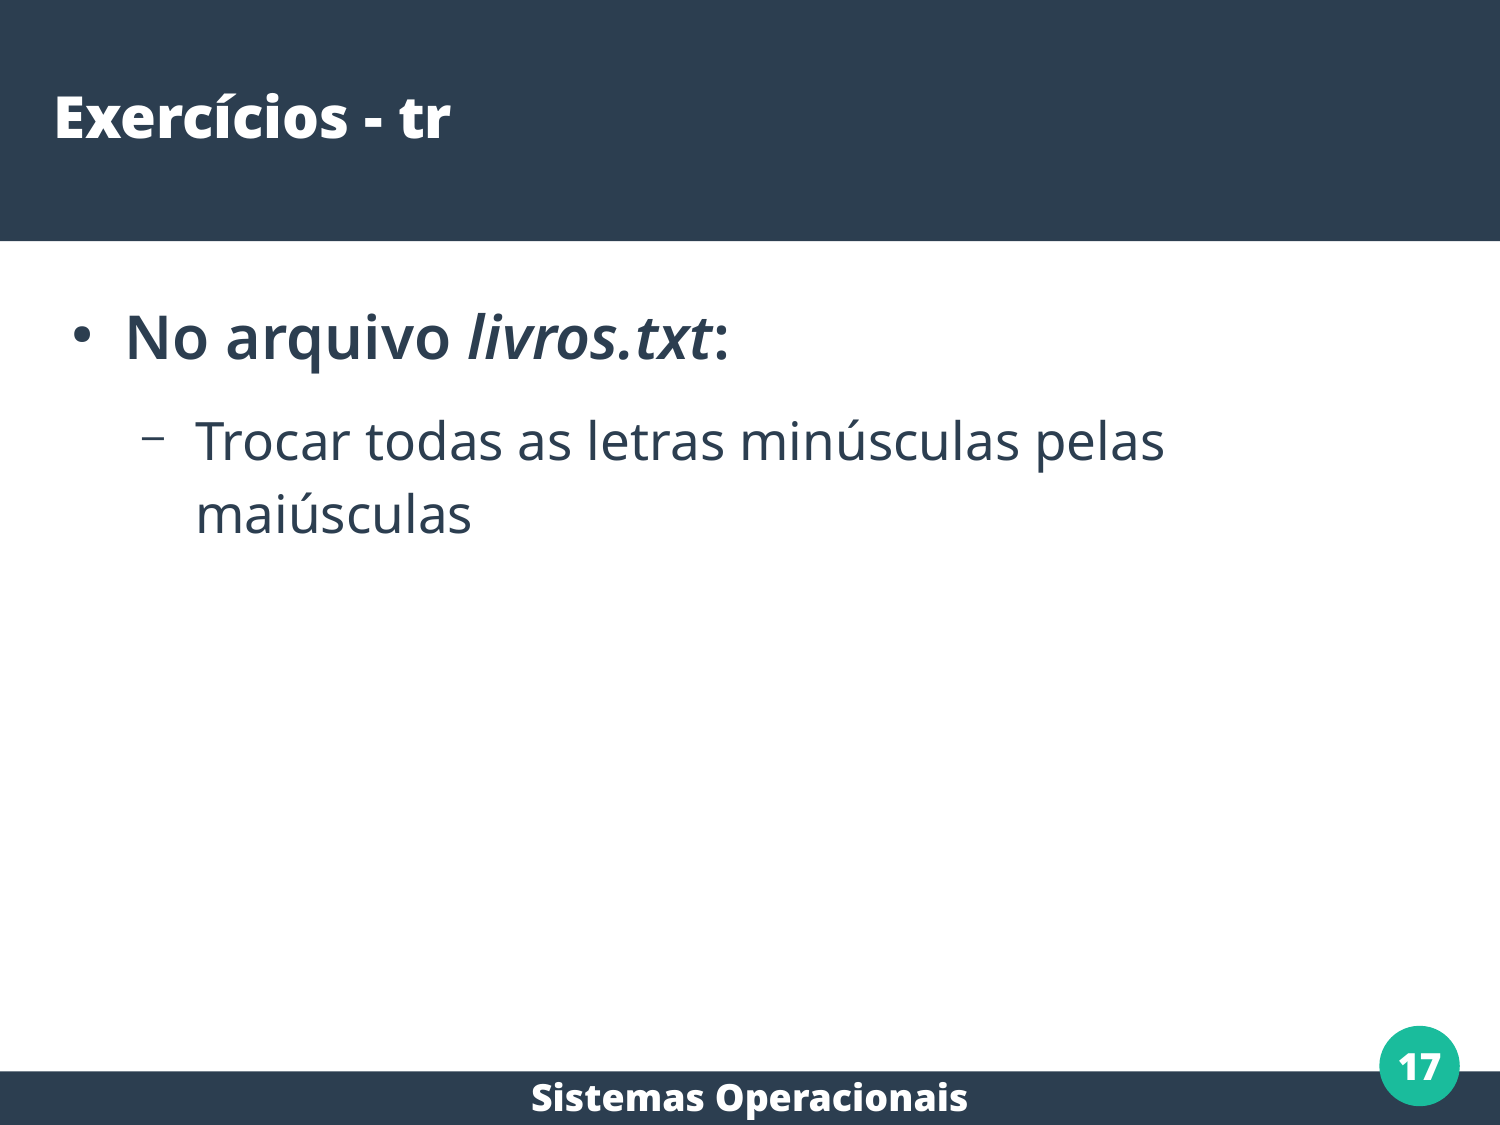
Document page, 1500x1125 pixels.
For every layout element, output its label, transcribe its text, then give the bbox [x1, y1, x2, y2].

title Exercícios - tr [53, 44, 1447, 188]
list No arquivo livros.txt: Trocar todas as letras minúsculas pelas maiúsculas [53, 294, 1447, 1045]
